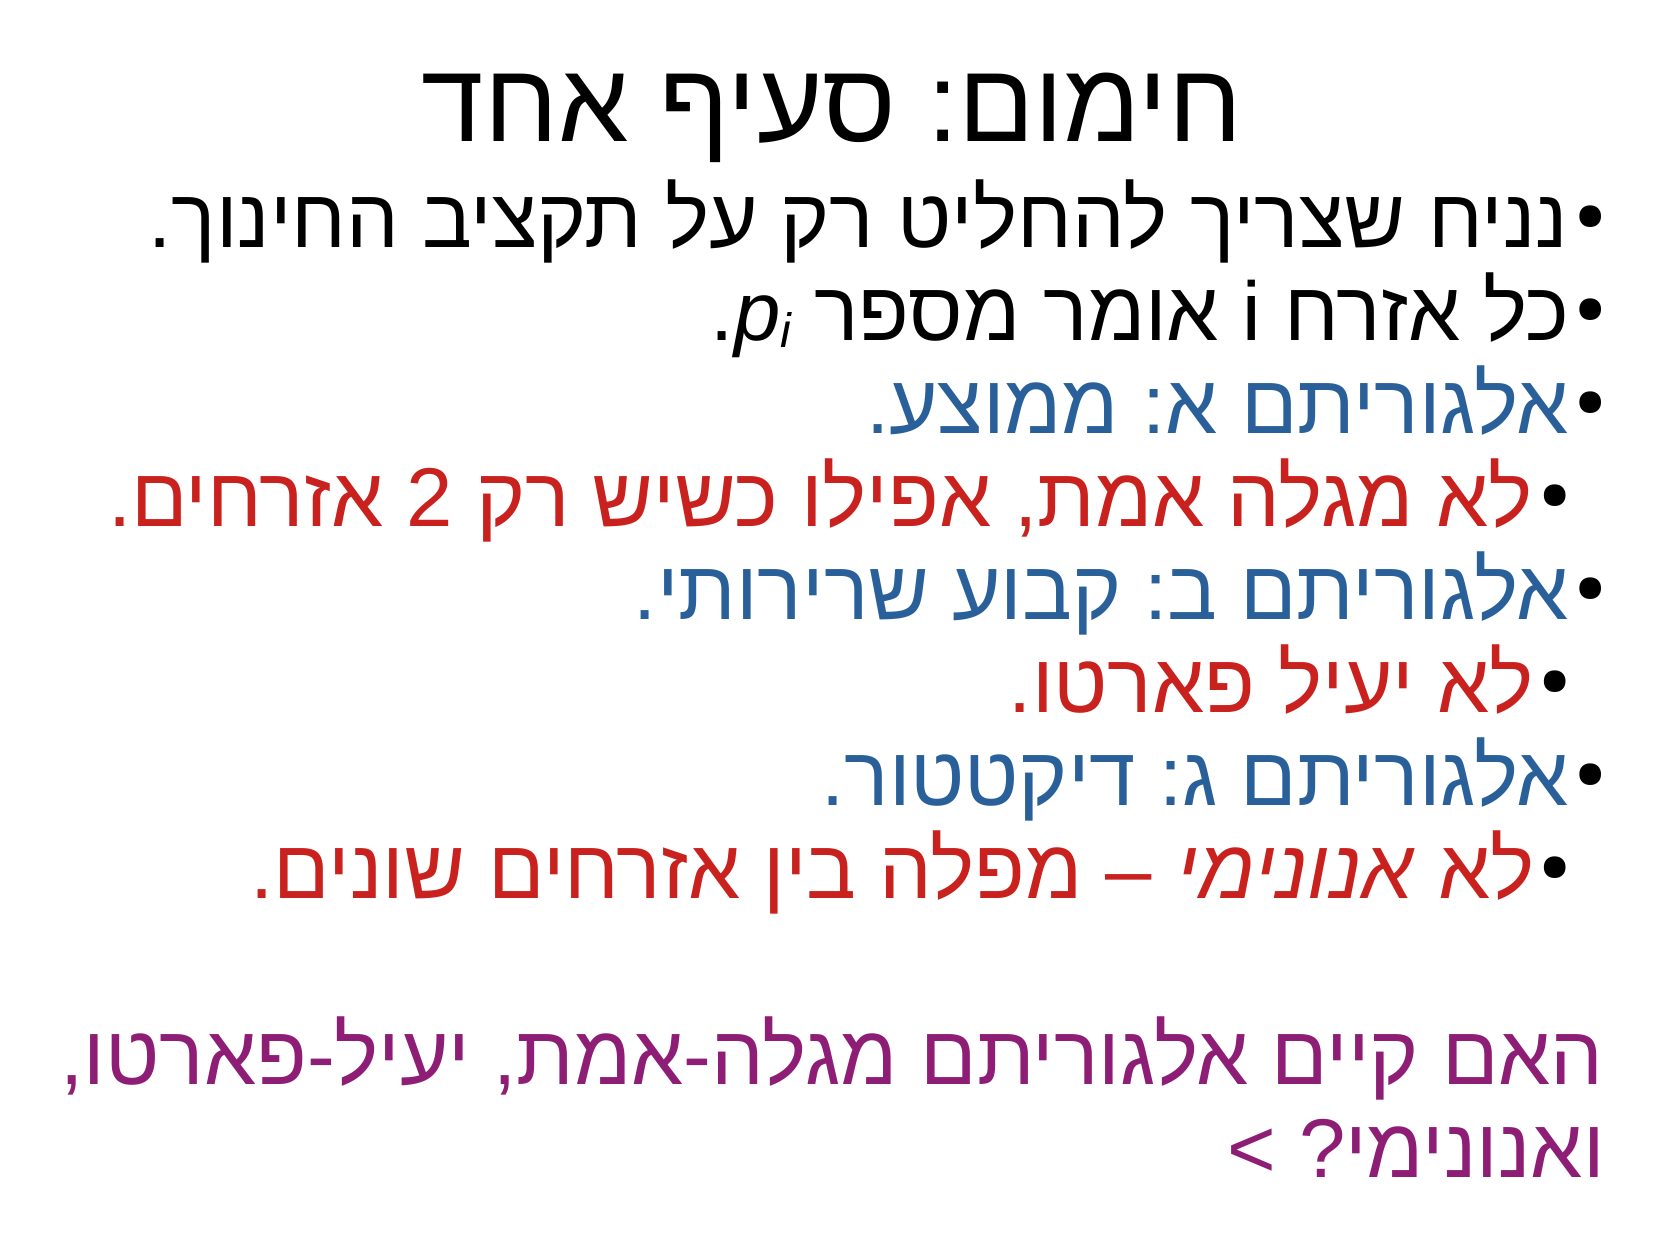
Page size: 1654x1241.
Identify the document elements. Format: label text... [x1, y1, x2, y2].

text_box נניח שצריך להחליט רק על תקציב החינוך. כל אזרח i אומר מספר pi. אלגוריתם א: ממוצע. לא מגלה אמת, אפילו כשיש רק 2 אזרחים. אלגוריתם ב: קבוע שרירותי. לא יעיל פארטו. אלגוריתם ג: דיקטטור. לא אנונימי – מפלה בין אזרחים שונים. האם קיים אלגוריתם מגלה-אמת, יעיל-פארטו, ואנונימי? > [45, 165, 1621, 1203]
title חימום: סעיף אחד [45, 0, 1621, 165]
